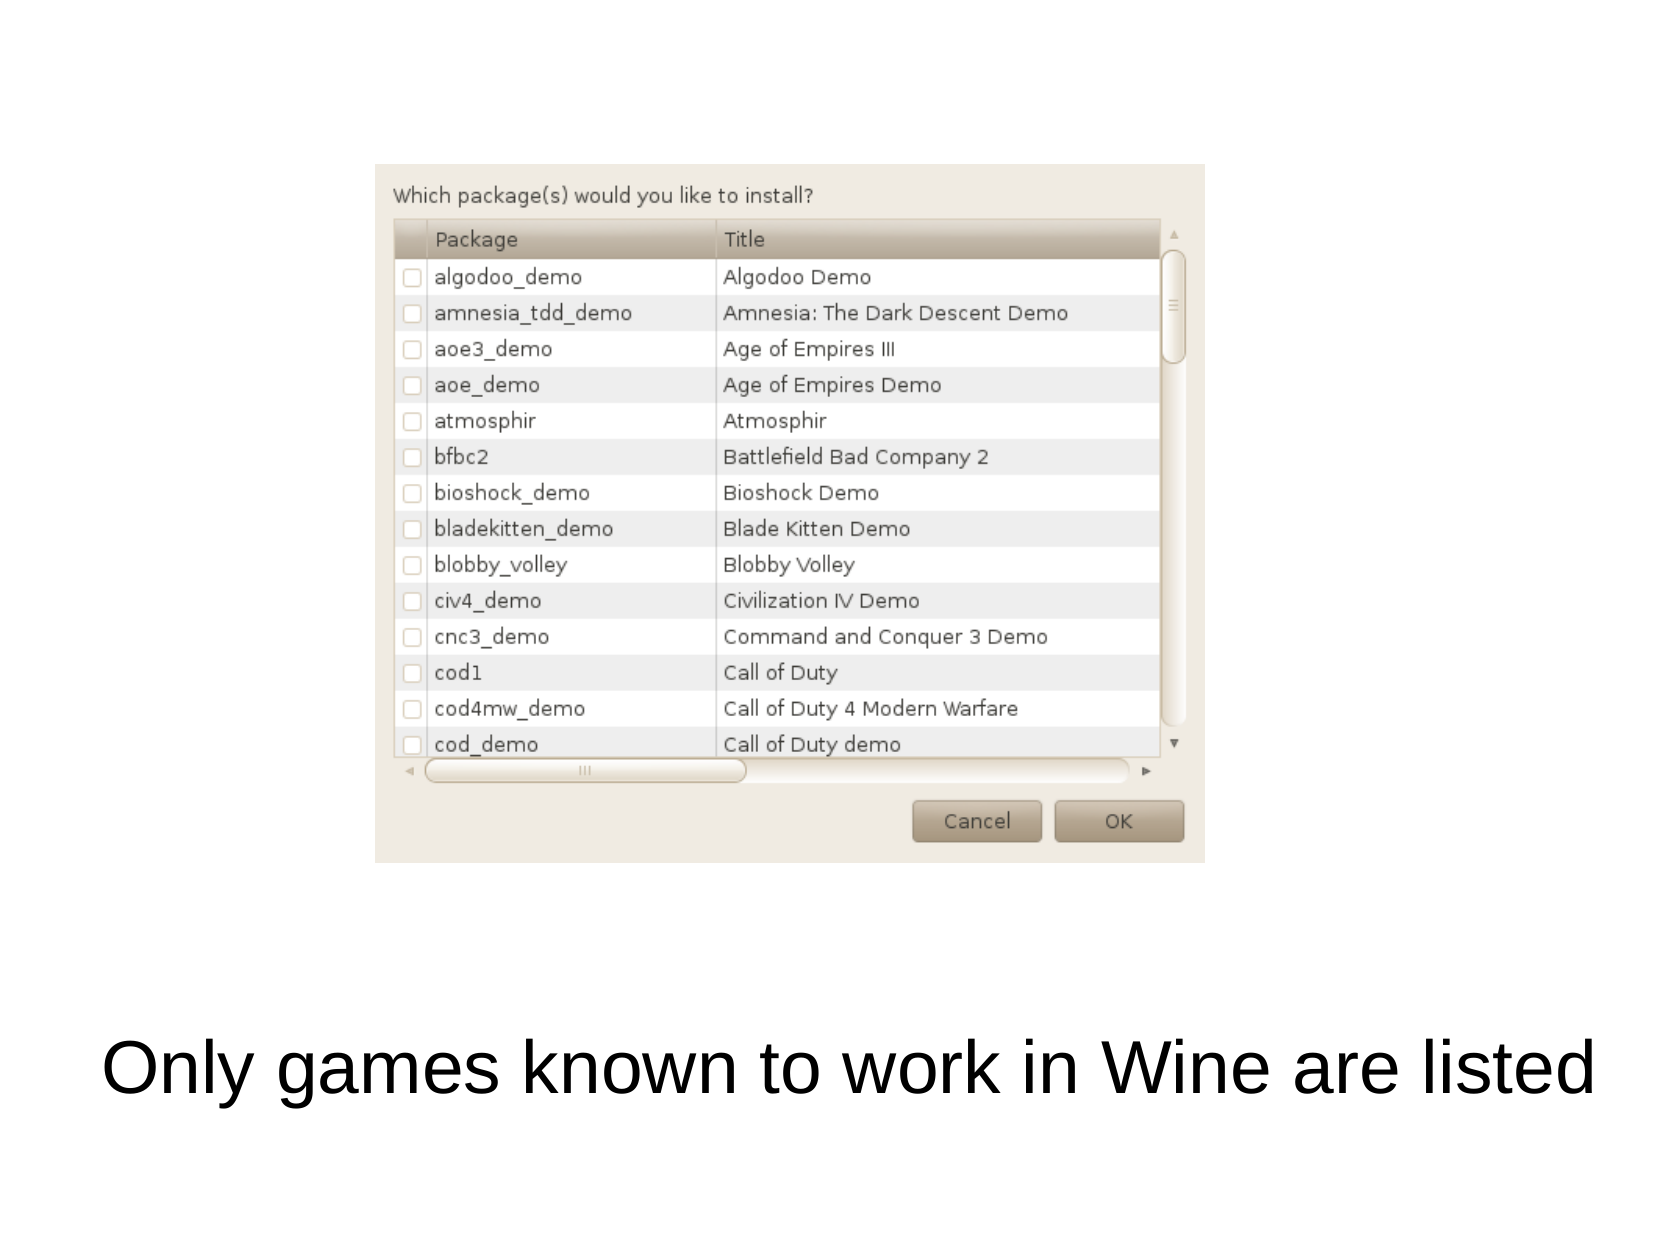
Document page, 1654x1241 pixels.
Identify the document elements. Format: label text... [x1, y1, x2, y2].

title Only games known to work in Wine are listed [86, 937, 1613, 1203]
picture [375, 164, 1205, 863]
